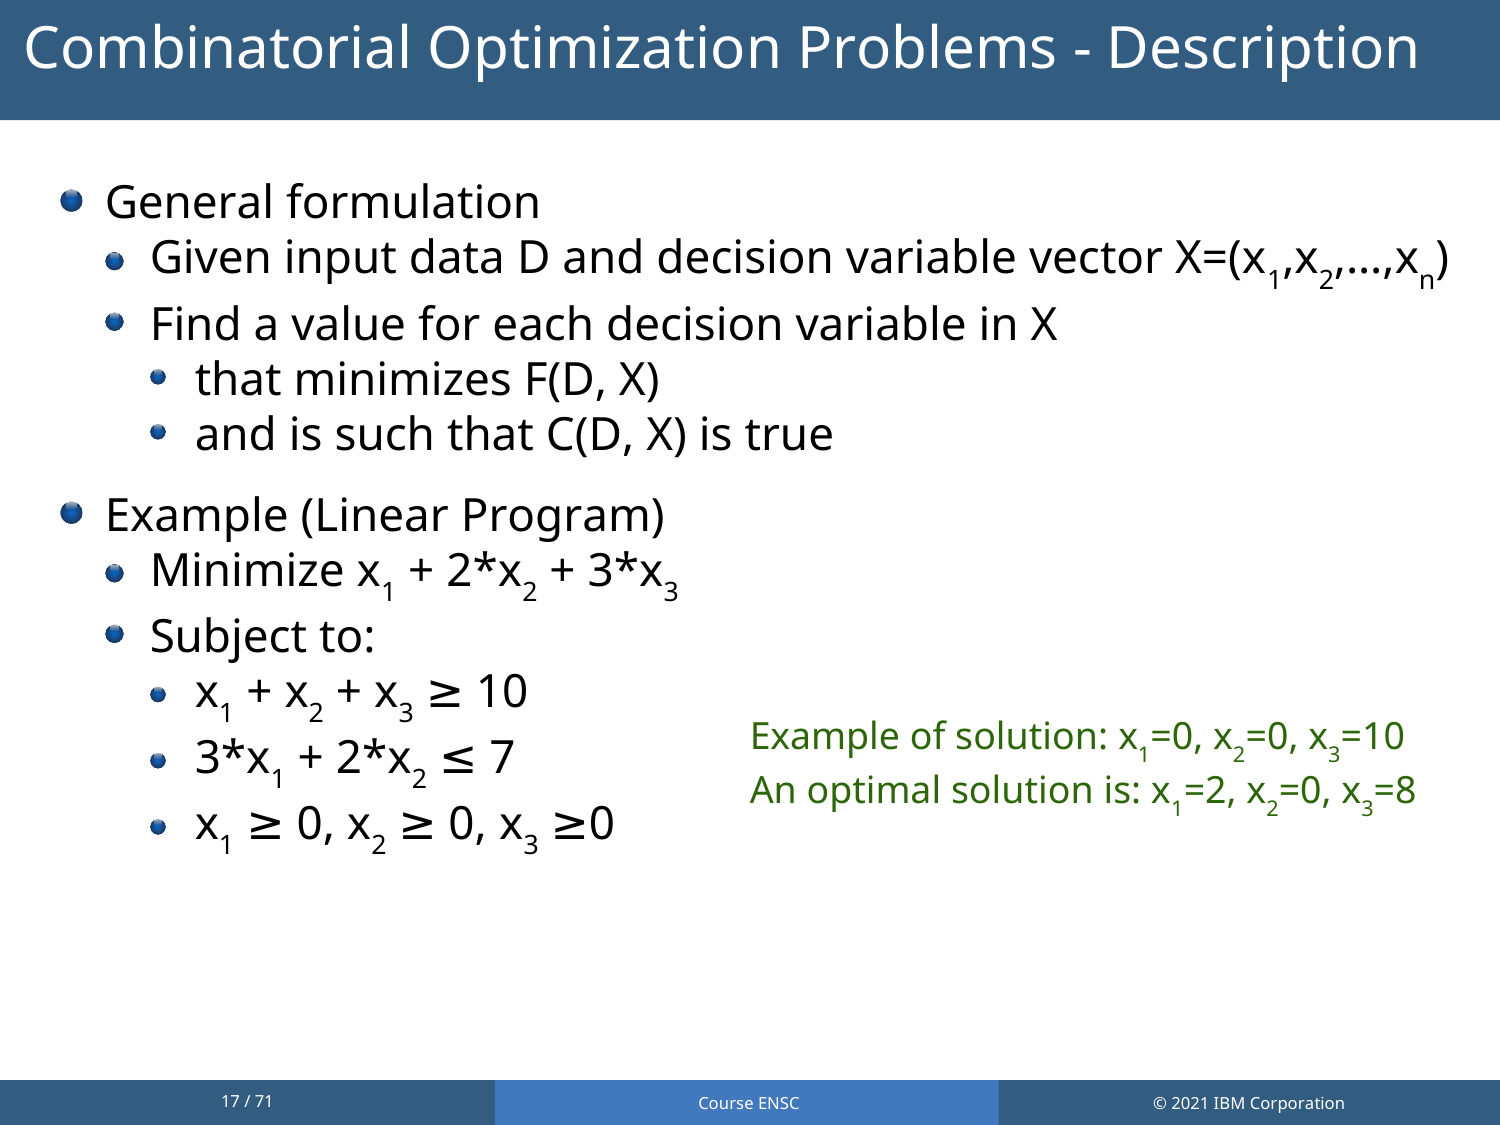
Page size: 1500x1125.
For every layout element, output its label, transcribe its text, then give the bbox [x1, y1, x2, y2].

list General formulation Given input data D and decision variable vector X=(x1,x2,…,xn) Find a value for each decision variable in X that minimizes F(D, X) and is such that C(D, X) is true Example (Linear Program) Minimize x1 + 2*x2 + 3*x3 Subject to: x1 + x2 + x3 ≥ 10 3*x1 + 2*x2 ≤ 7 x1 ≥ 0, x2 ≥ 0, x3 ≥0 [45, 165, 1478, 1036]
text_box Example of solution: x1=0, x2=0, x3=10 An optimal solution is: x1=2, x2=0, x3=8 [735, 705, 1428, 829]
title Combinatorial Optimization Problems - Description [0, 0, 1500, 121]
